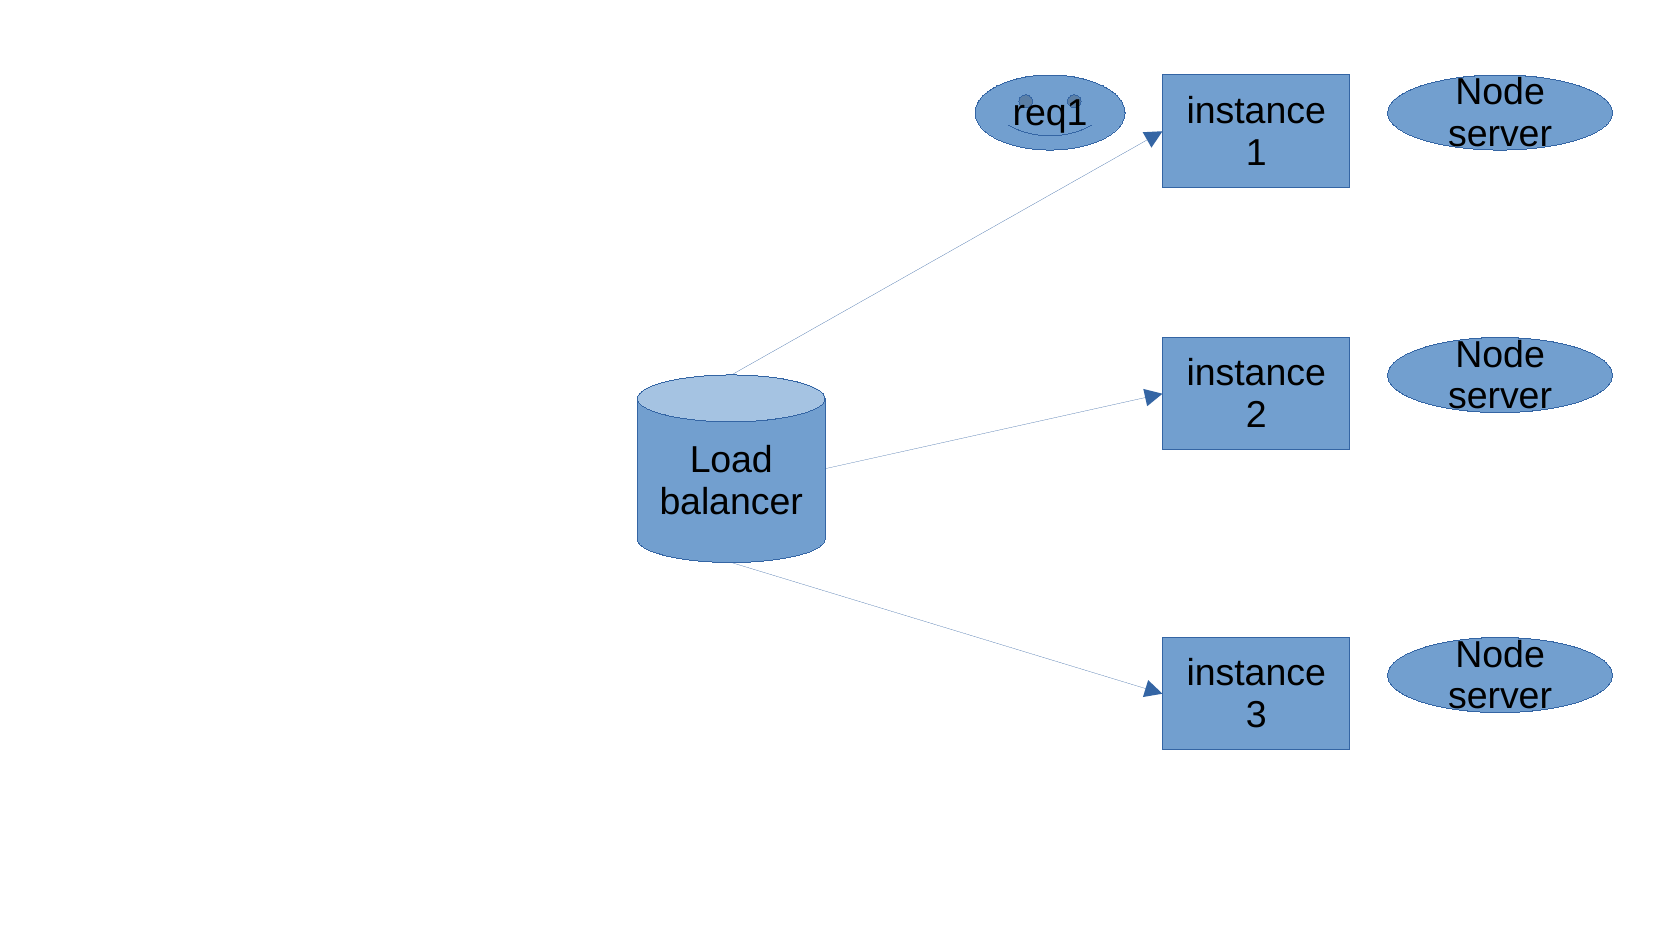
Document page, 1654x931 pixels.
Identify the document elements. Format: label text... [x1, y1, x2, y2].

text_box Node server [1387, 637, 1613, 713]
text_box instance1 [1162, 74, 1350, 188]
text_box req1 [975, 75, 1126, 151]
text_box instance2 [1162, 337, 1350, 450]
text_box instance3 [1162, 637, 1350, 750]
text_box Load balancer [637, 399, 826, 563]
text_box Node server [1387, 75, 1613, 151]
text_box Node server [1387, 337, 1613, 413]
